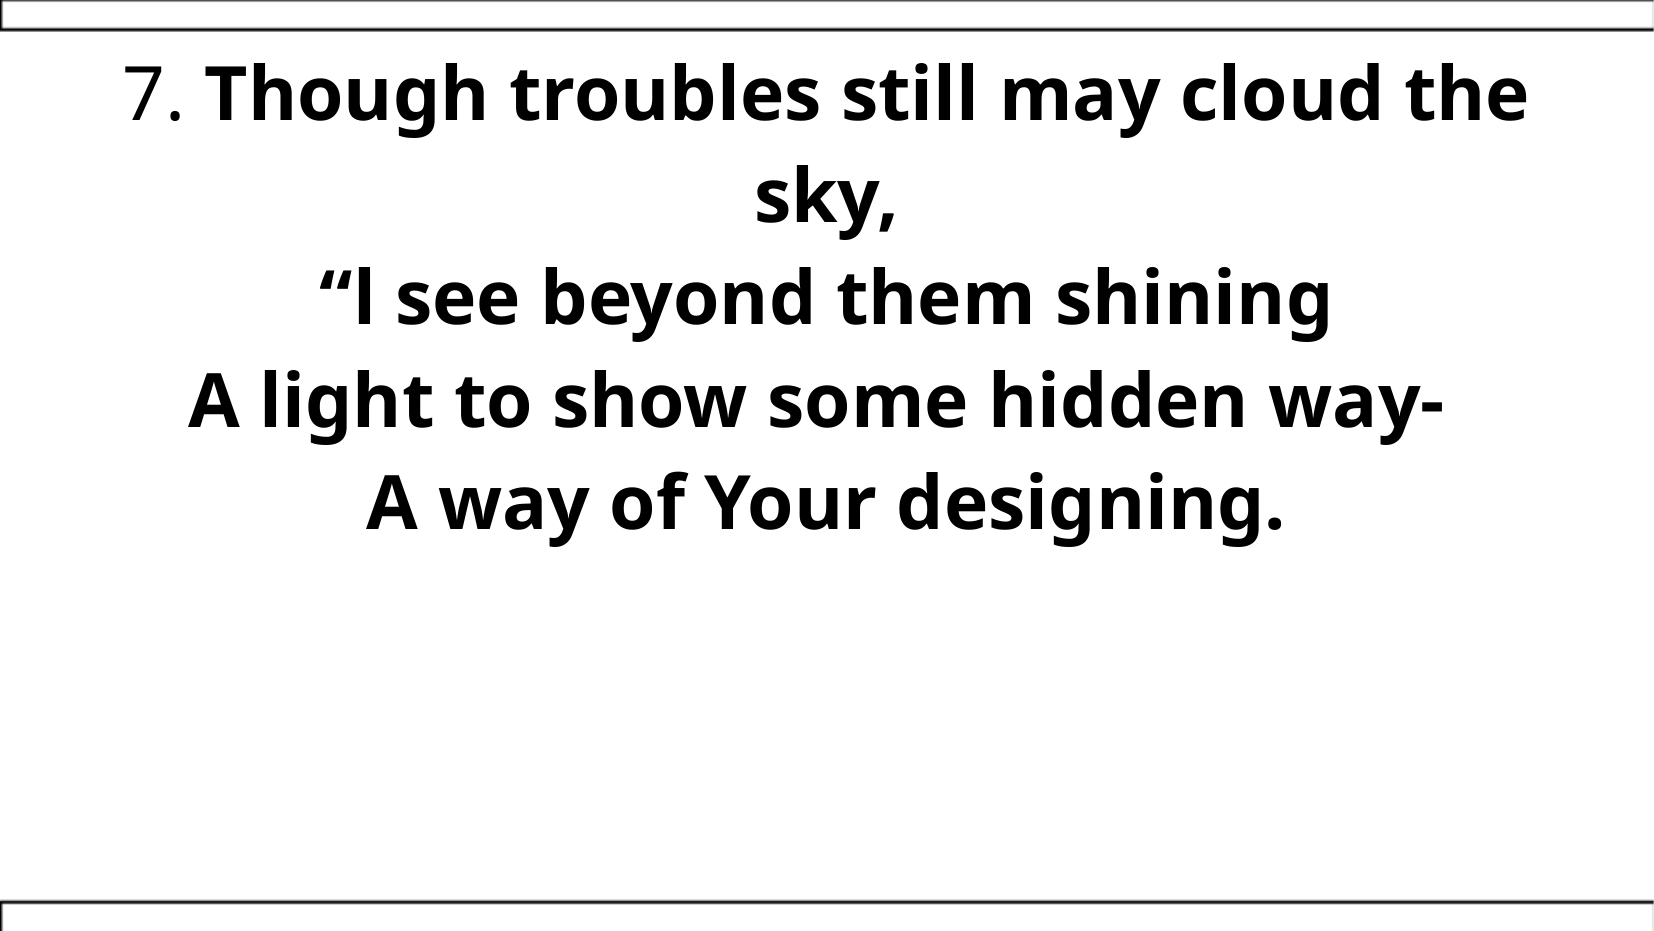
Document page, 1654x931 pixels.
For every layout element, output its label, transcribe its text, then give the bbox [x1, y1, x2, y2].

picture [0, 0, 1654, 931]
text_box 7. Though troubles still may cloud the sky, “l see beyond them shining A light to show some hidden way- A way of Your designing. [65, 32, 1589, 451]
